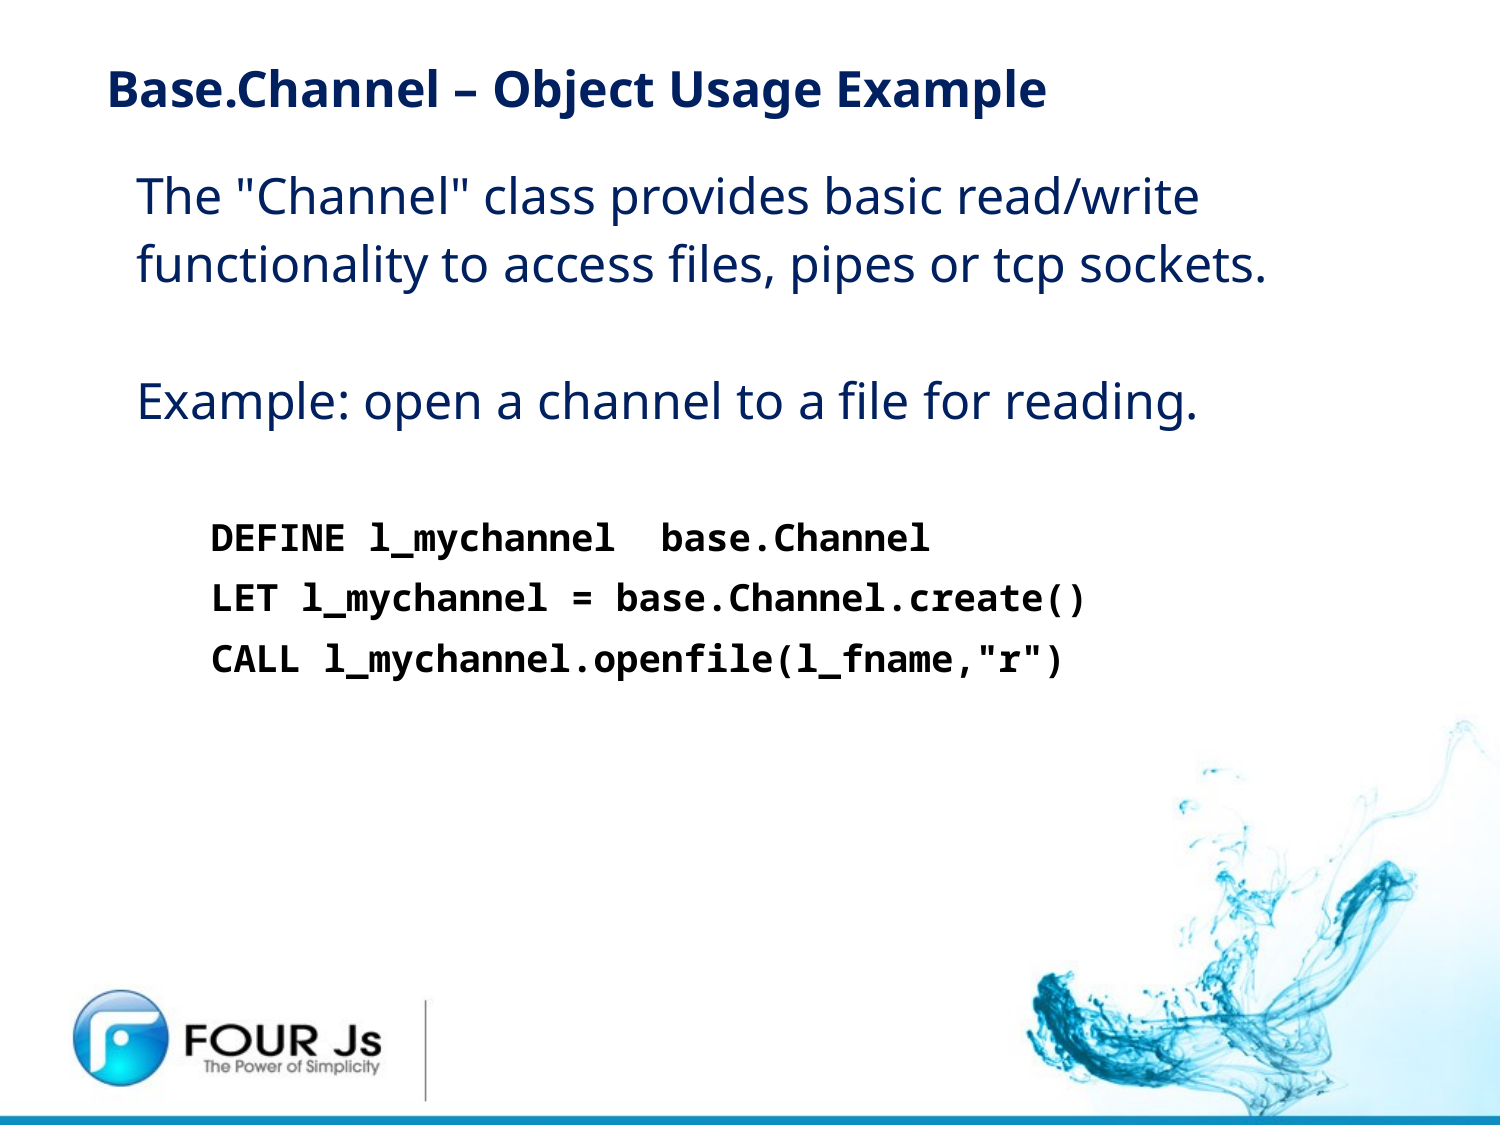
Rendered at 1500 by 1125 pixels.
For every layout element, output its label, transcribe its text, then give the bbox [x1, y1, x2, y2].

title Base.Channel – Object Usage Example [106, 35, 1388, 142]
picture [0, 0, 1500, 1122]
text_box The "Channel" class provides basic read/write functionality to access files, pipes or tcp sockets. Example: open a channel to a file for reading. DEFINE l_mychannel base.Channel LET l_mychannel = base.Channel.create() CALL l_mychannel.openfile(l_fname,"r") [121, 153, 1383, 804]
